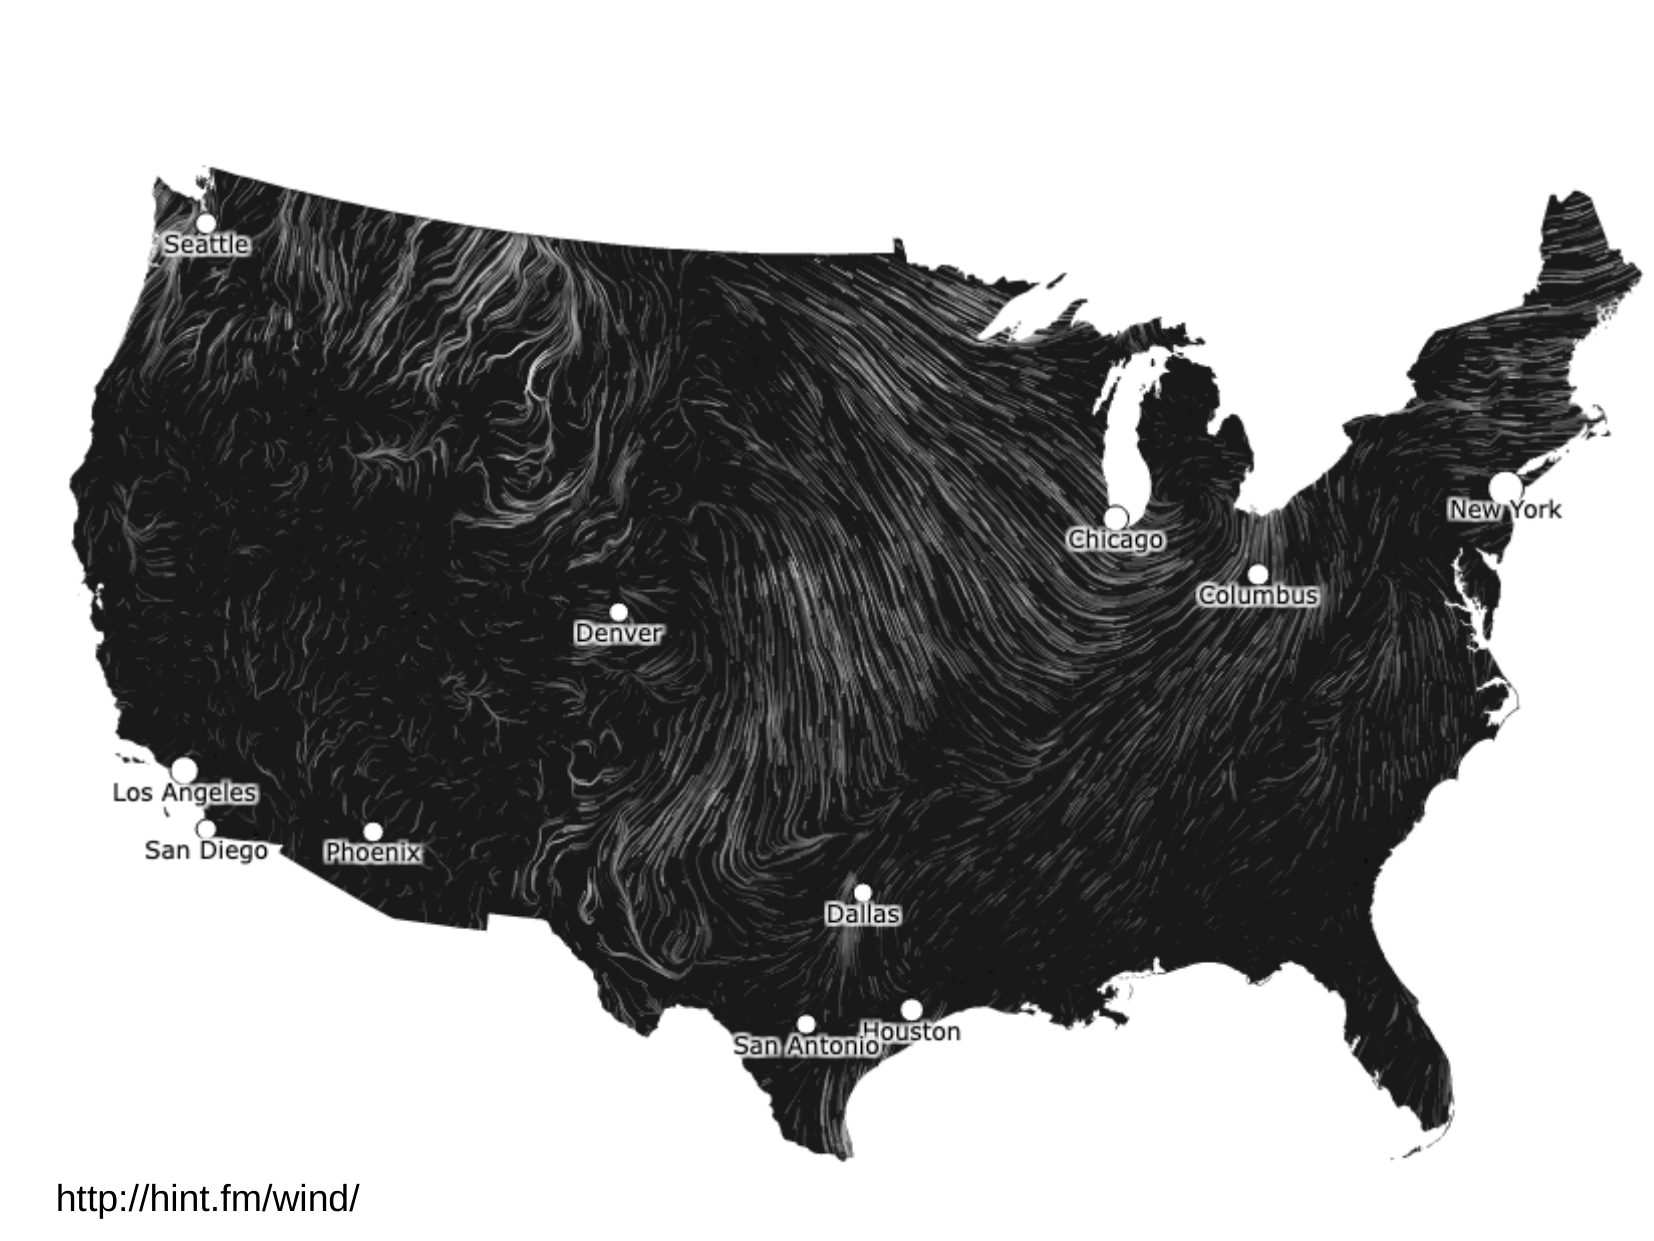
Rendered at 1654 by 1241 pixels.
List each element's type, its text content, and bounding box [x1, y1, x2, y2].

text_box http://hint.fm/wind/ [41, 1170, 376, 1227]
picture [0, 104, 1654, 1231]
